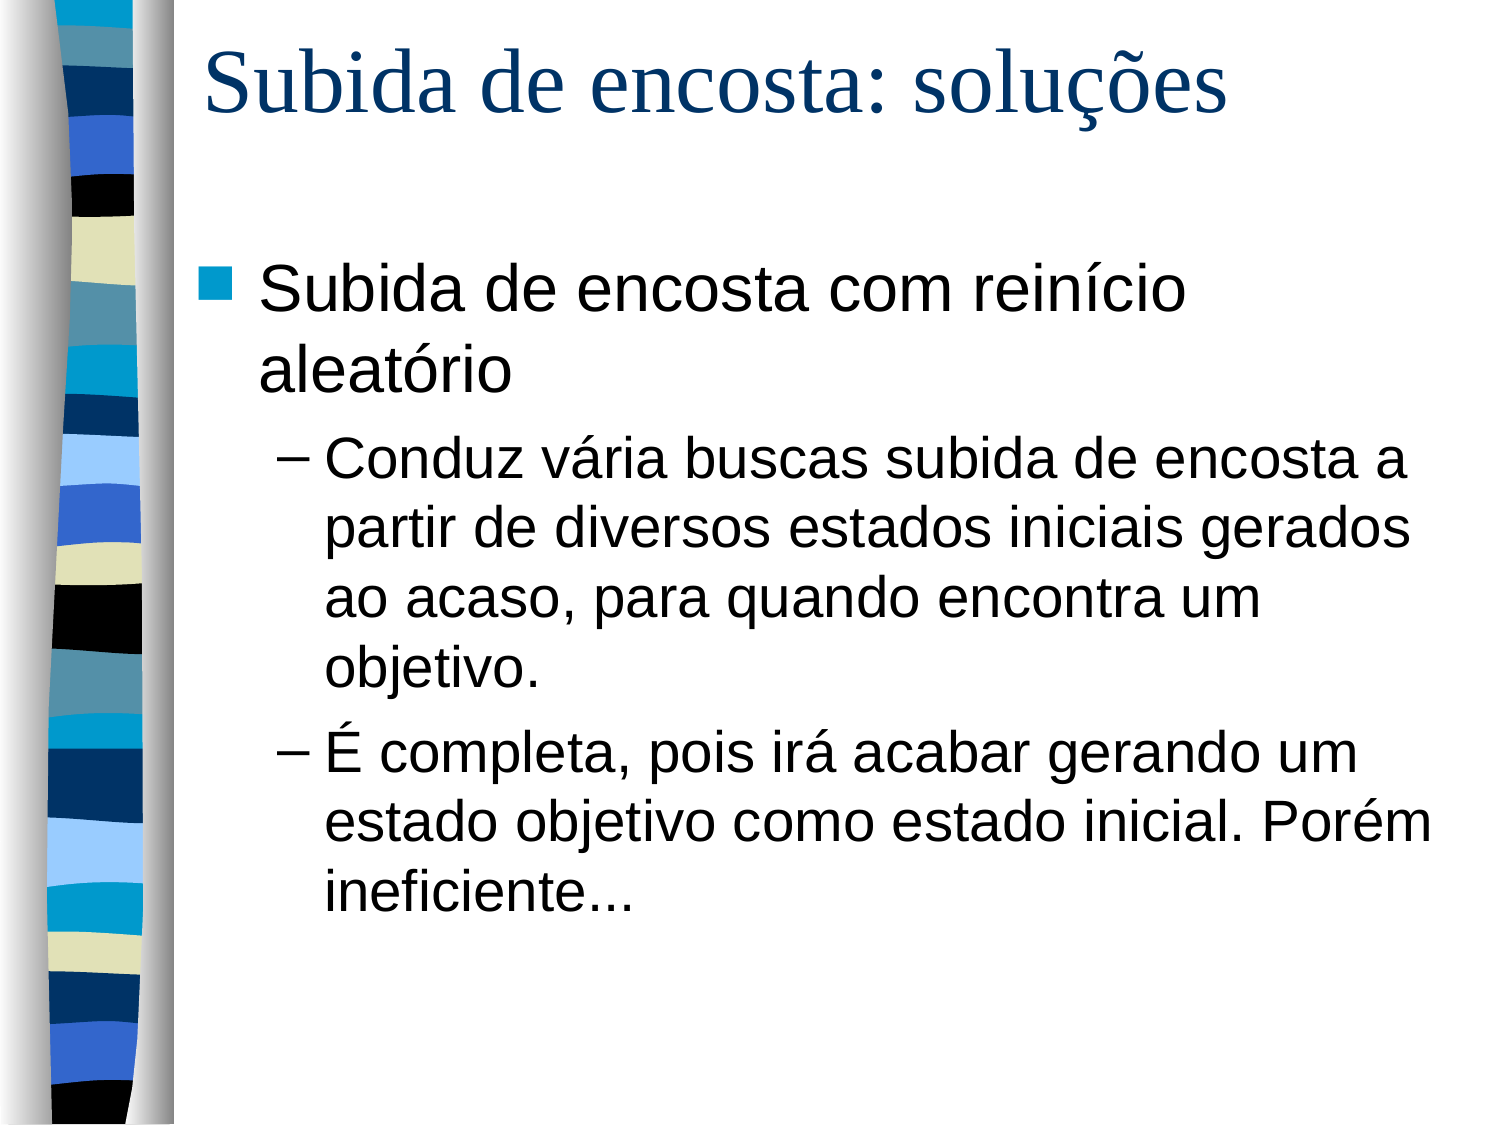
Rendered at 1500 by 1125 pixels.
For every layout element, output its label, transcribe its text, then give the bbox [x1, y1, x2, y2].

title Subida de encosta: soluções [187, 13, 1463, 237]
list Subida de encosta com reinício aleatório Conduz vária buscas subida de encosta a partir de diversos estados iniciais gerados ao acaso, para quando encontra um objetivo. É completa, pois irá acabar gerando um estado objetivo como estado inicial. Porém ineficiente... [187, 237, 1463, 976]
